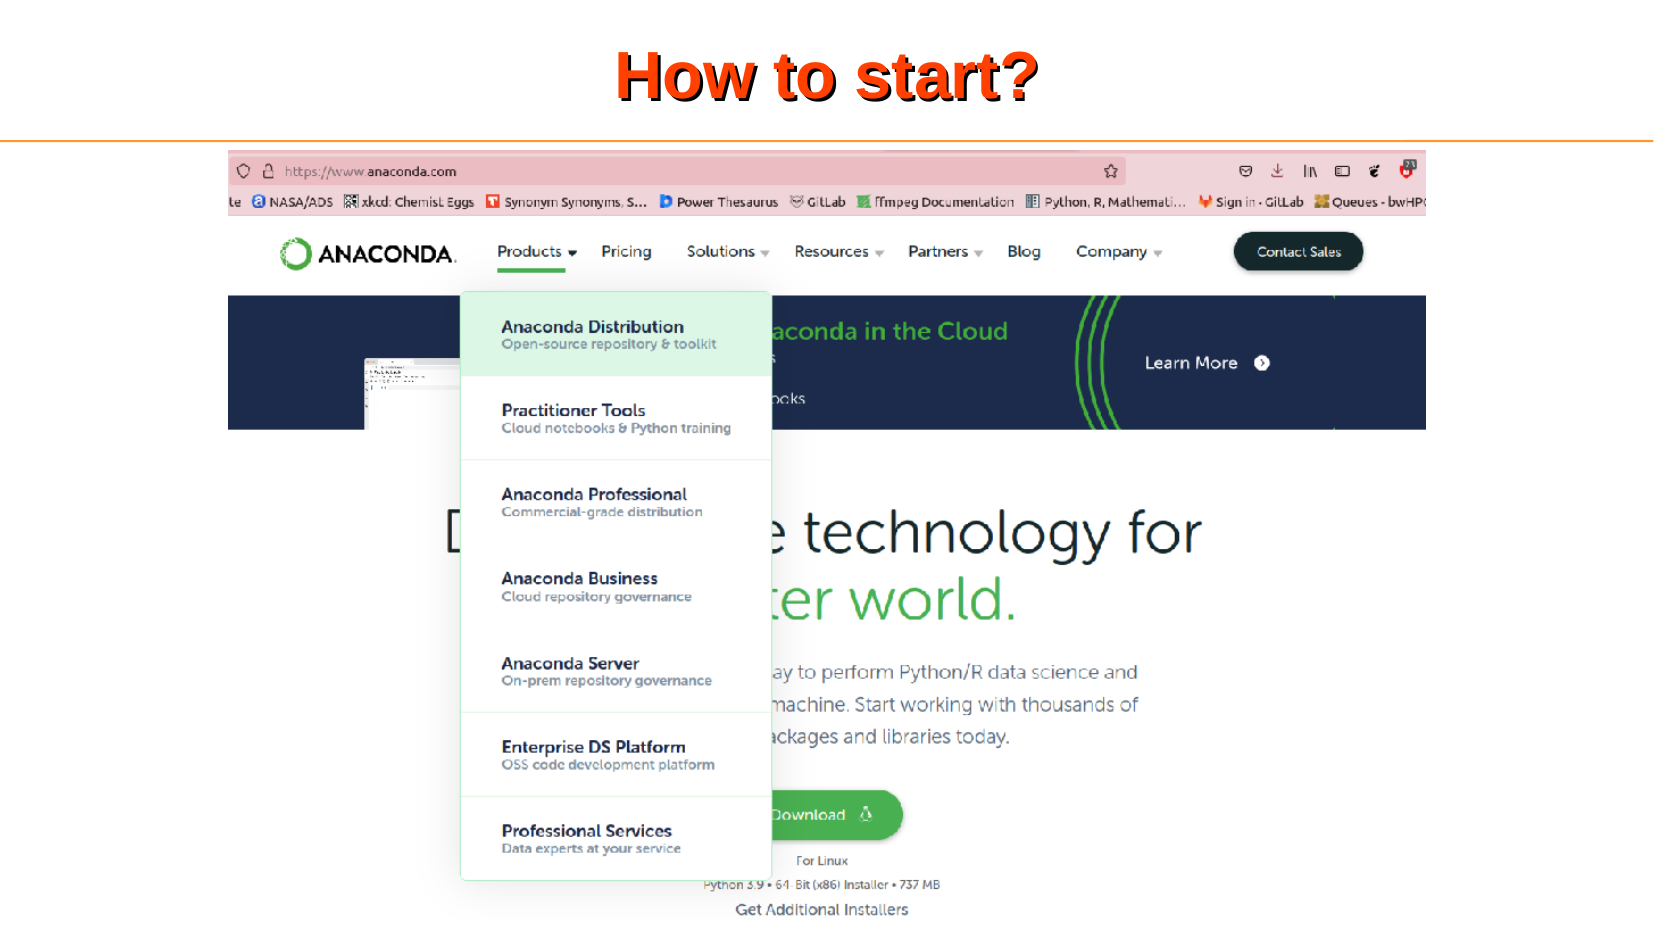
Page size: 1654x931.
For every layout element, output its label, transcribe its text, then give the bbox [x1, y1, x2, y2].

text_box How to start? [599, 30, 1056, 121]
picture [228, 150, 1426, 921]
